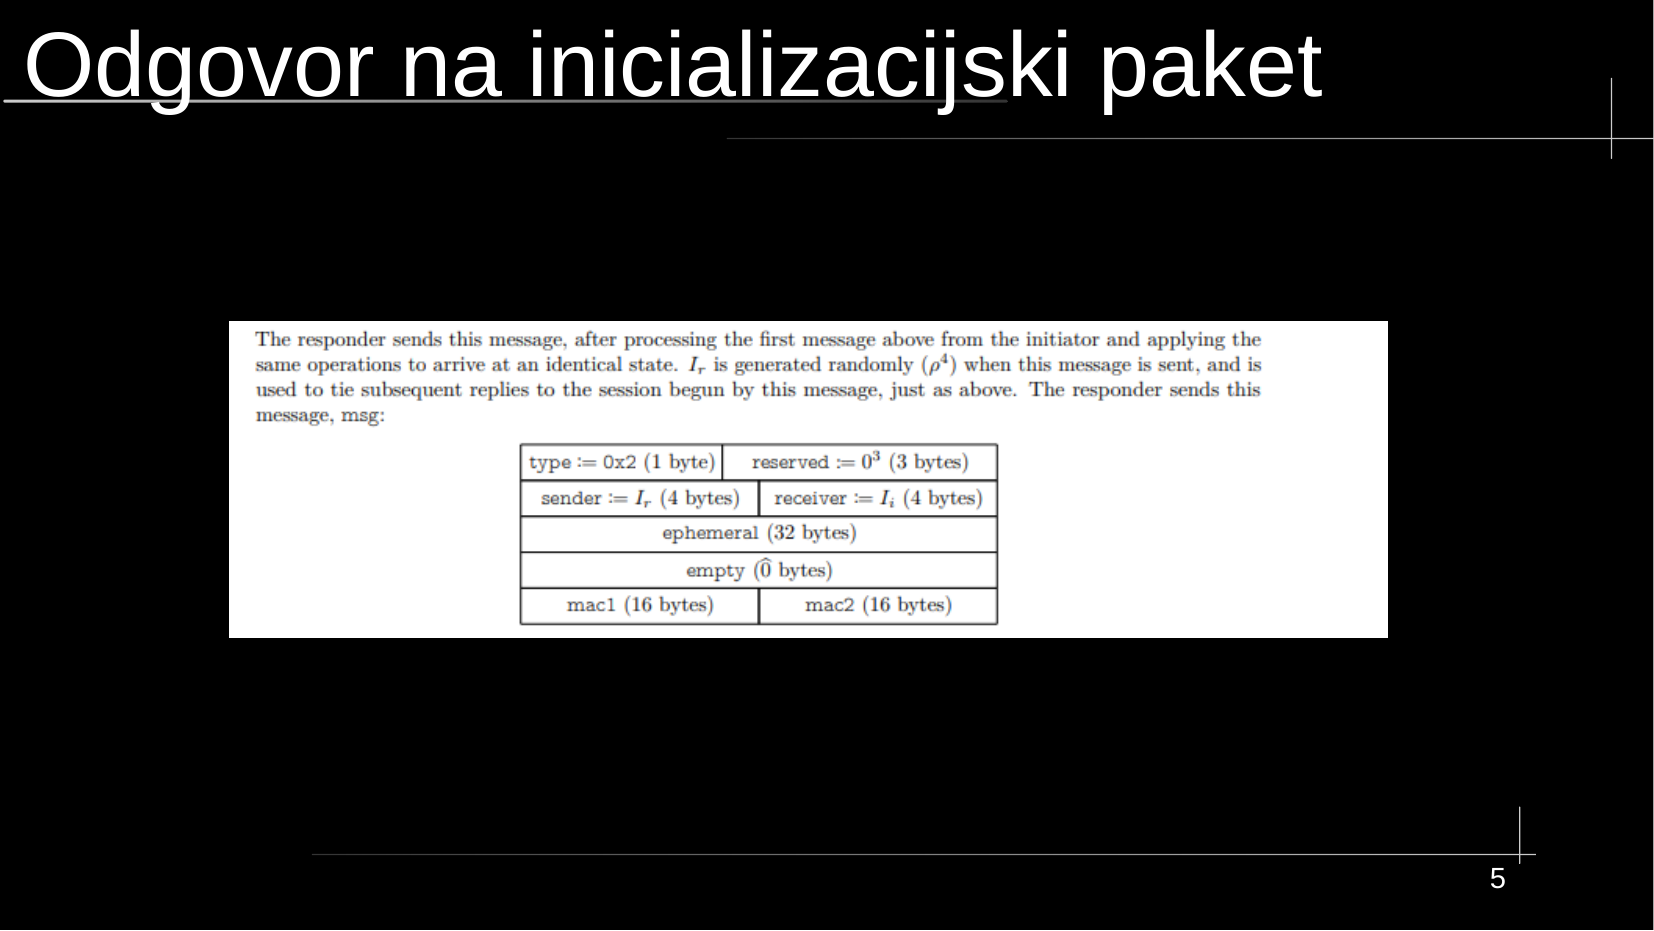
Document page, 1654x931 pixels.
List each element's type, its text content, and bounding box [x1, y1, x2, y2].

picture [229, 321, 1388, 638]
title Odgovor na inicializacijski paket [23, 11, 1589, 119]
